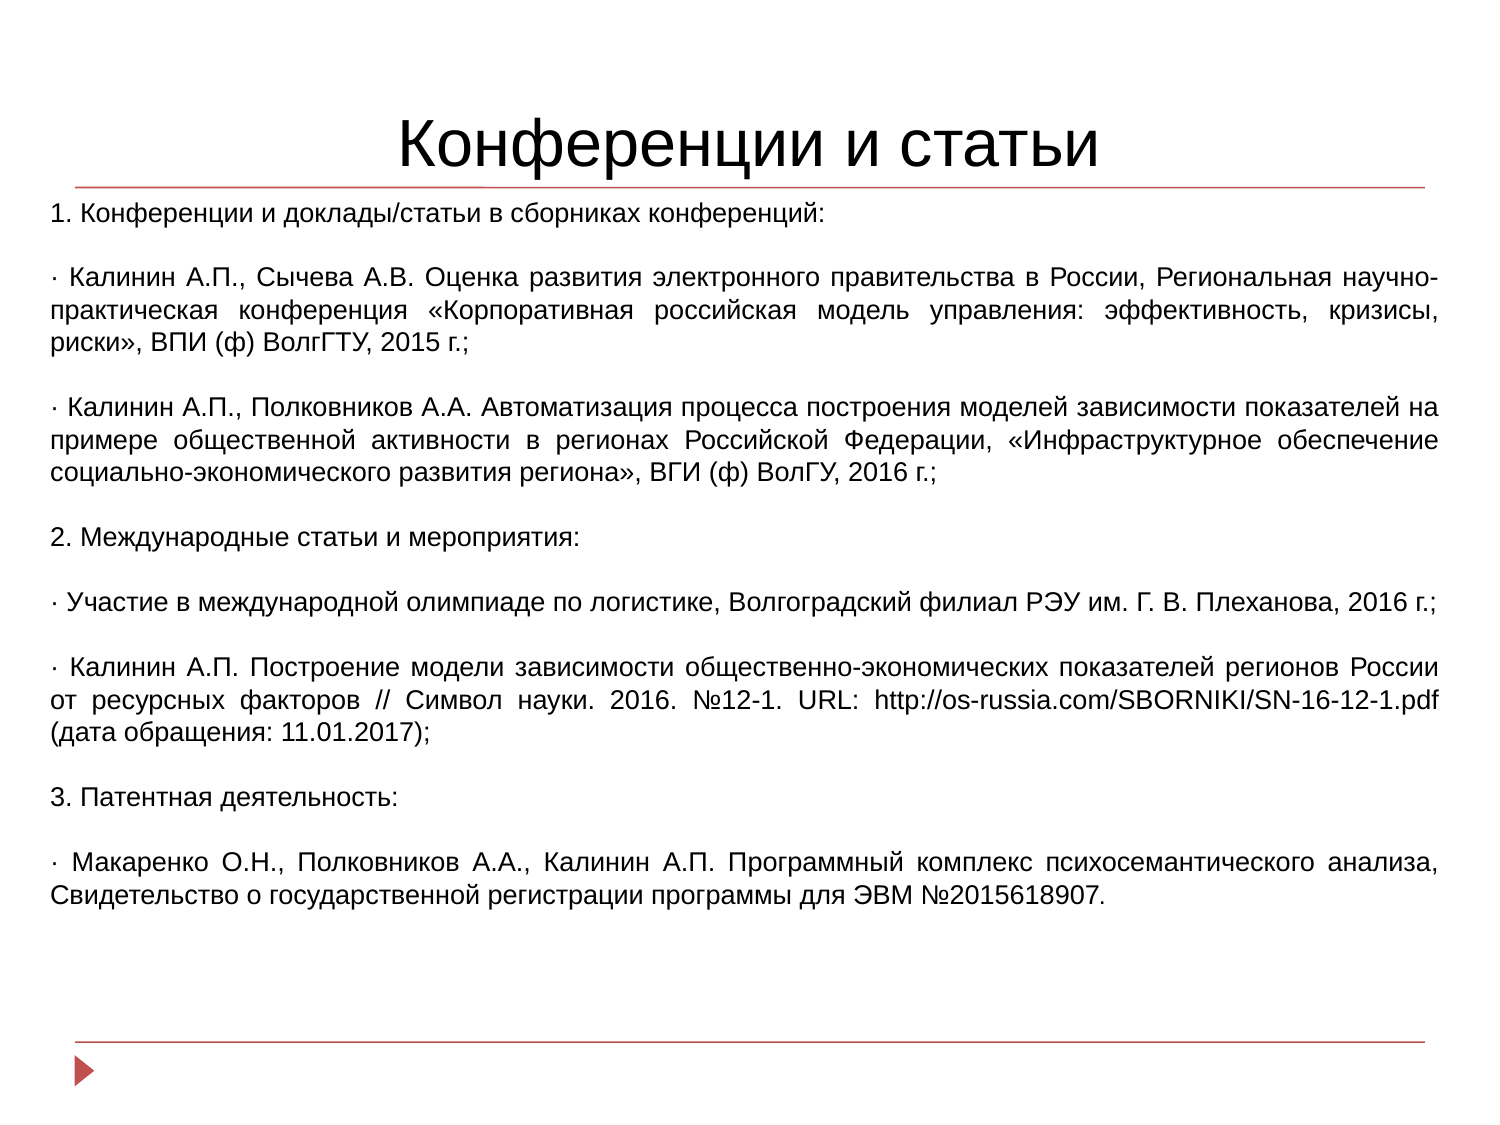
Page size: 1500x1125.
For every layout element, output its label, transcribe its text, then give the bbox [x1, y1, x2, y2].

text_box 1. Конференции и доклады/статьи в сборниках конференций: · Калинин А.П., Сычева А.В. Оценка развития электронного правительства в России, Региональная научно-практическая конференция «Корпоративная российская модель управления: эффективность, кризисы, риски», ВПИ (ф) ВолгГТУ, 2015 г.; · Калинин А.П., Полковников А.А. Автоматизация процесса построения моделей зависимости показателей на примере общественной активности в регионах Российской Федерации, «Инфраструктурное обеспечение социально-экономического развития региона», ВГИ (ф) ВолГУ, 2016 г.; 2. Международные статьи и мероприятия: · Участие в международной олимпиаде по логистике, Волгоградский филиал РЭУ им. Г. В. Плеханова, 2016 г.; · Калинин А.П. Построение модели зависимости общественно-экономических показателей регионов России от ресурсных факторов // Символ науки. 2016. №12-1. URL: http://os-russia.com/SBORNIKI/SN-16-12-1.pdf (дата обращения: 11.01.2017); 3. Патентная деятельность: · Макаренко О.Н., Полковников А.А., Калинин А.П. Программный комплекс психосемантического анализа, Свидетельство о государственной регистрации программы для ЭВМ №2015618907. [35, 187, 1453, 1043]
text_box Конференции и статьи [75, 24, 1425, 187]
